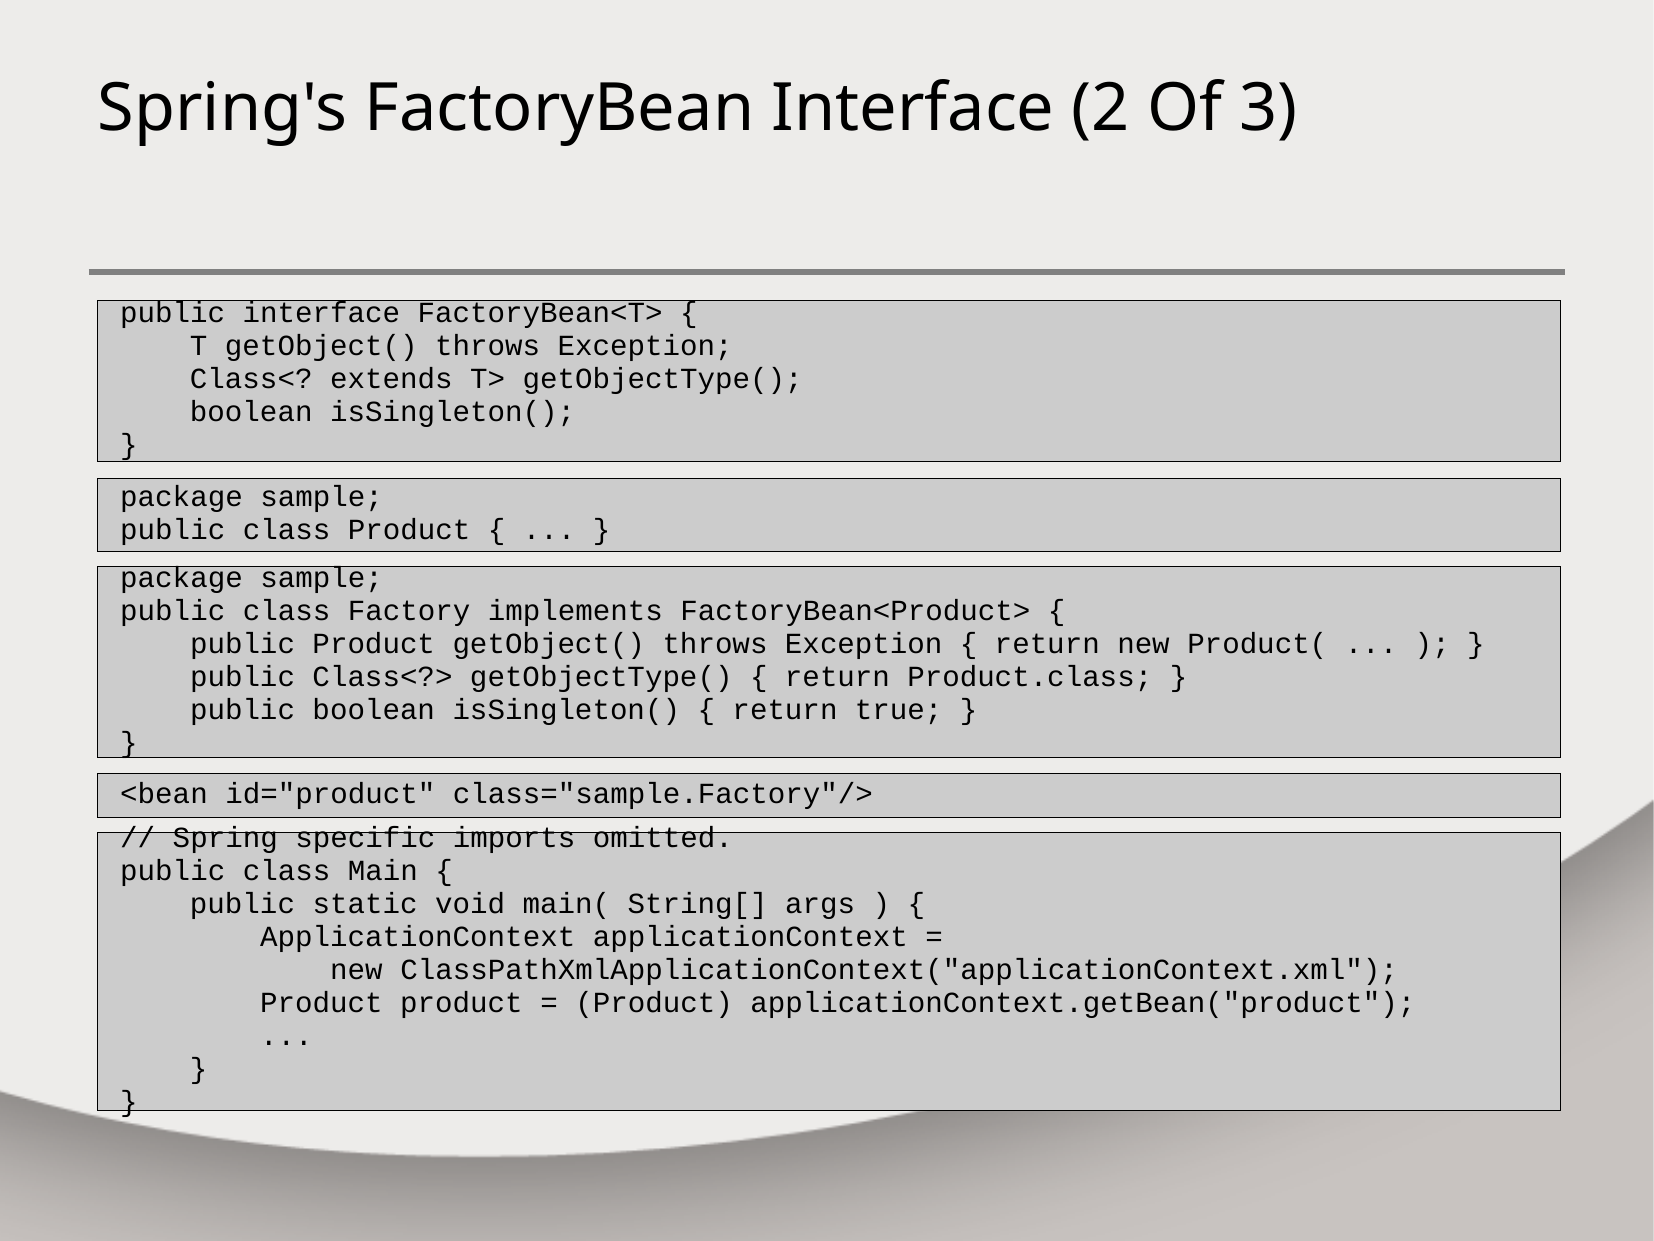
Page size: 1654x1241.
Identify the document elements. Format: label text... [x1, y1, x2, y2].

text_box <bean id="product" class="sample.Factory"/> [97, 773, 1561, 818]
text_box // Spring specific imports omitted. public class Main { public static void main( String[] args ) { ApplicationContext applicationContext = new ClassPathXmlApplicationContext("applicationContext.xml"); Product product = (Product) applicationContext.getBean("product"); ... } } [97, 832, 1561, 1111]
title Spring's FactoryBean Interface (2 Of 3) [97, 75, 1561, 226]
text_box package sample; public class Product { ... } [97, 478, 1561, 552]
text_box public interface FactoryBean<T> { T getObject() throws Exception; Class<? extends T> getObjectType(); boolean isSingleton(); } [97, 300, 1561, 462]
picture [0, 0, 1654, 1241]
text_box package sample; public class Factory implements FactoryBean<Product> { public Product getObject() throws Exception { return new Product( ... ); } public Class<?> getObjectType() { return Product.class; } public boolean isSingleton() { return true; } } [97, 566, 1561, 758]
